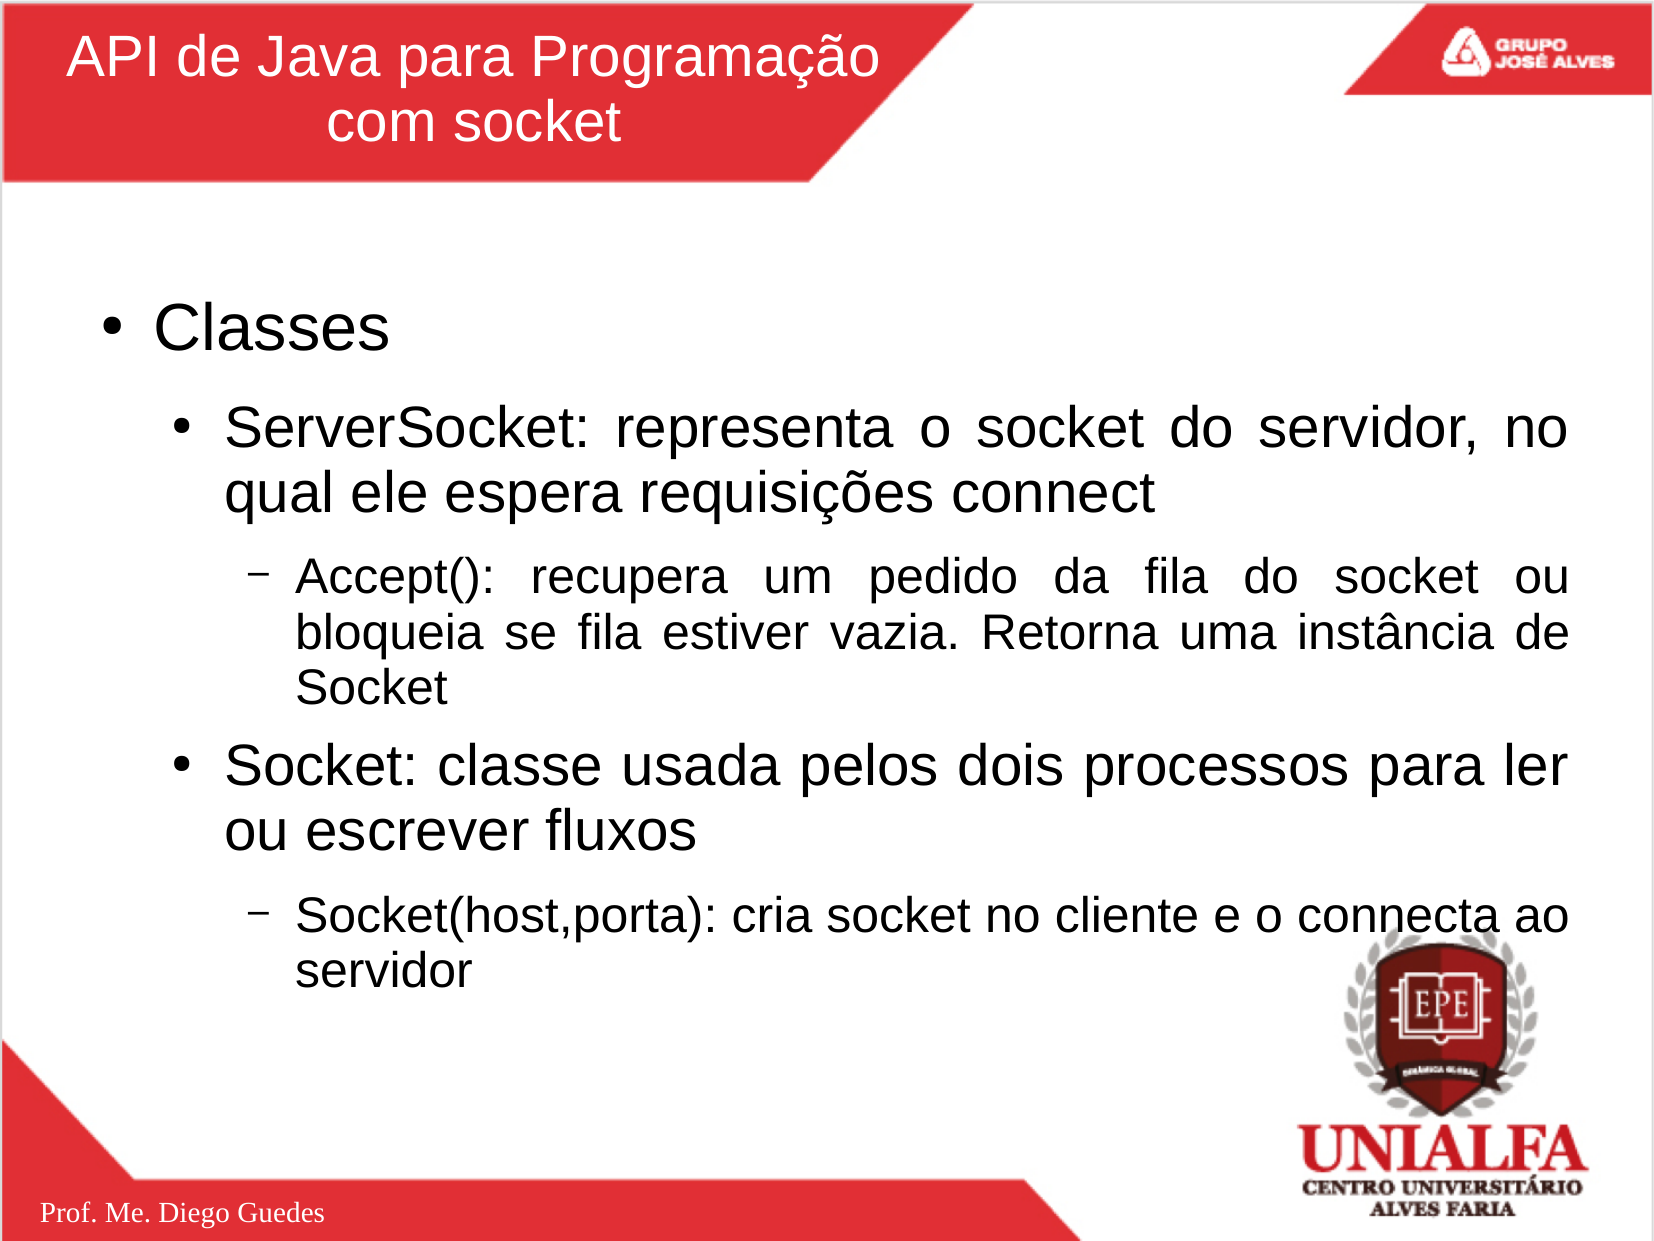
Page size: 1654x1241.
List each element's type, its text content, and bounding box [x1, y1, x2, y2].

list Classes ServerSocket: representa o socket do servidor, no qual ele espera requisições connect Accept(): recupera um pedido da fila do socket ou bloqueia se fila estiver vazia. Retorna uma instância de Socket Socket: classe usada pelos dois processos para ler ou escrever fluxos Socket(host,porta): cria socket no cliente e o connecta ao servidor [82, 290, 1571, 1072]
picture [0, 0, 1654, 1241]
title API de Java para Programação com socket [16, 0, 933, 182]
